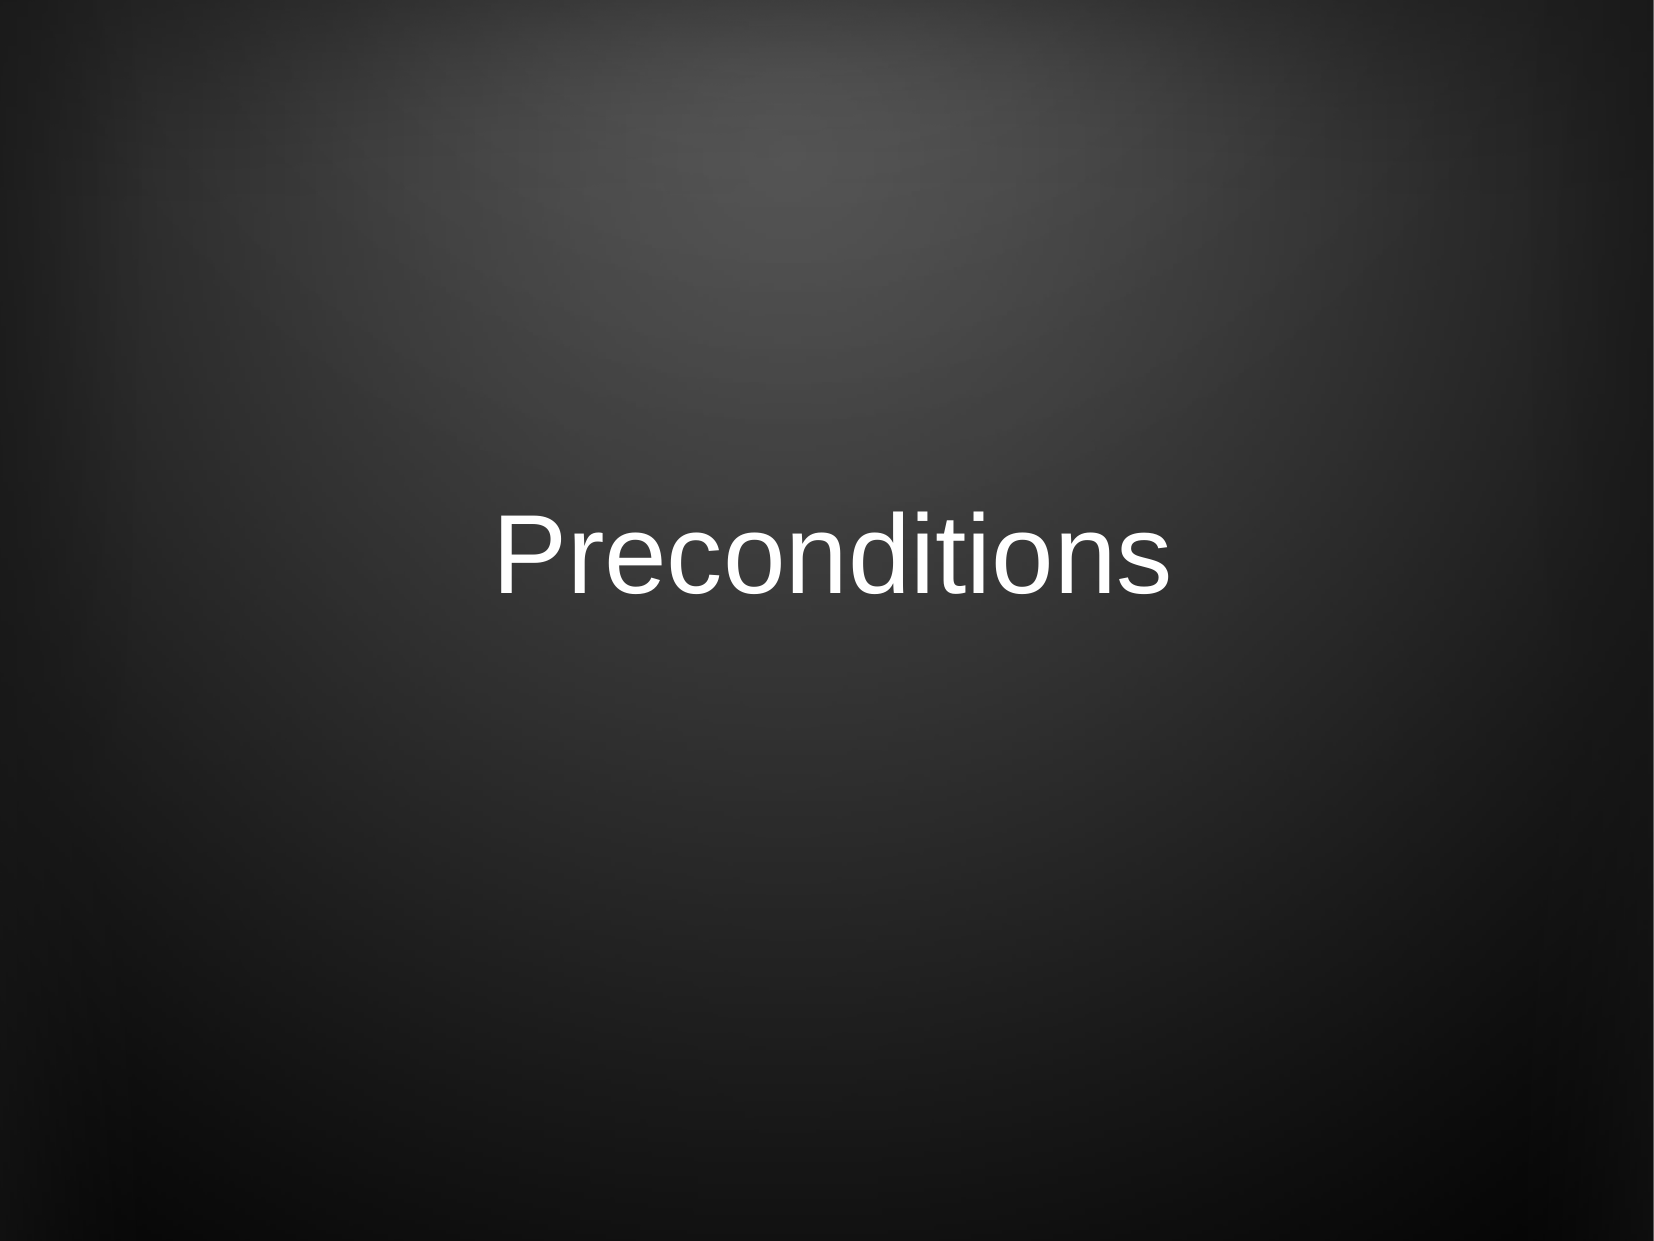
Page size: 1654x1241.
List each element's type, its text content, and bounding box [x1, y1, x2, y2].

picture [0, 0, 1654, 1241]
text_box Preconditions [59, 484, 1607, 625]
